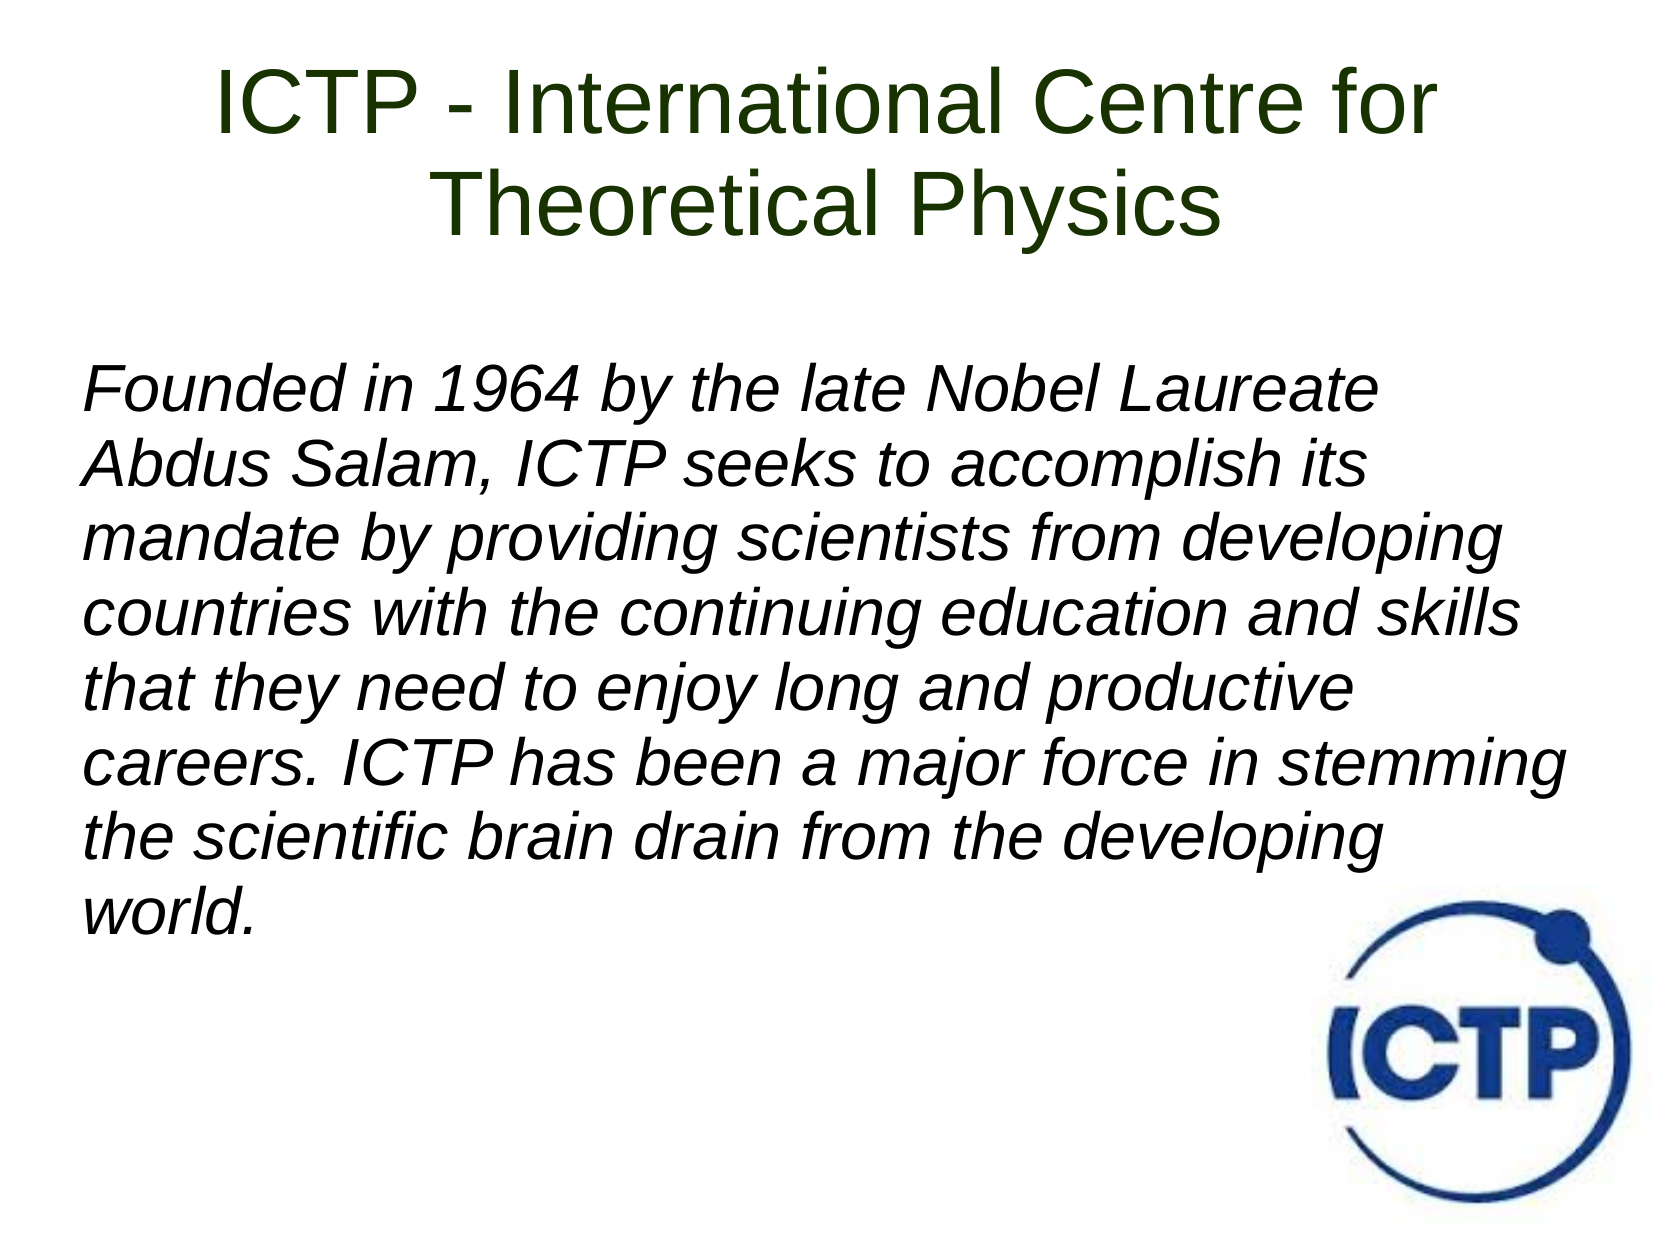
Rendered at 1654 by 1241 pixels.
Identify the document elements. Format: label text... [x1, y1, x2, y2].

picture [1311, 885, 1652, 1241]
title ICTP - International Centre for Theoretical Physics [82, 49, 1571, 257]
subtitle Founded in 1964 by the late Nobel Laureate Abdus Salam, ICTP seeks to accomplish its mandate by providing scientists from developing countries with the continuing education and skills that they need to enjoy long and productive careers. ICTP has been a major force in stemming the scientific brain drain from the developing world. [82, 290, 1571, 1010]
